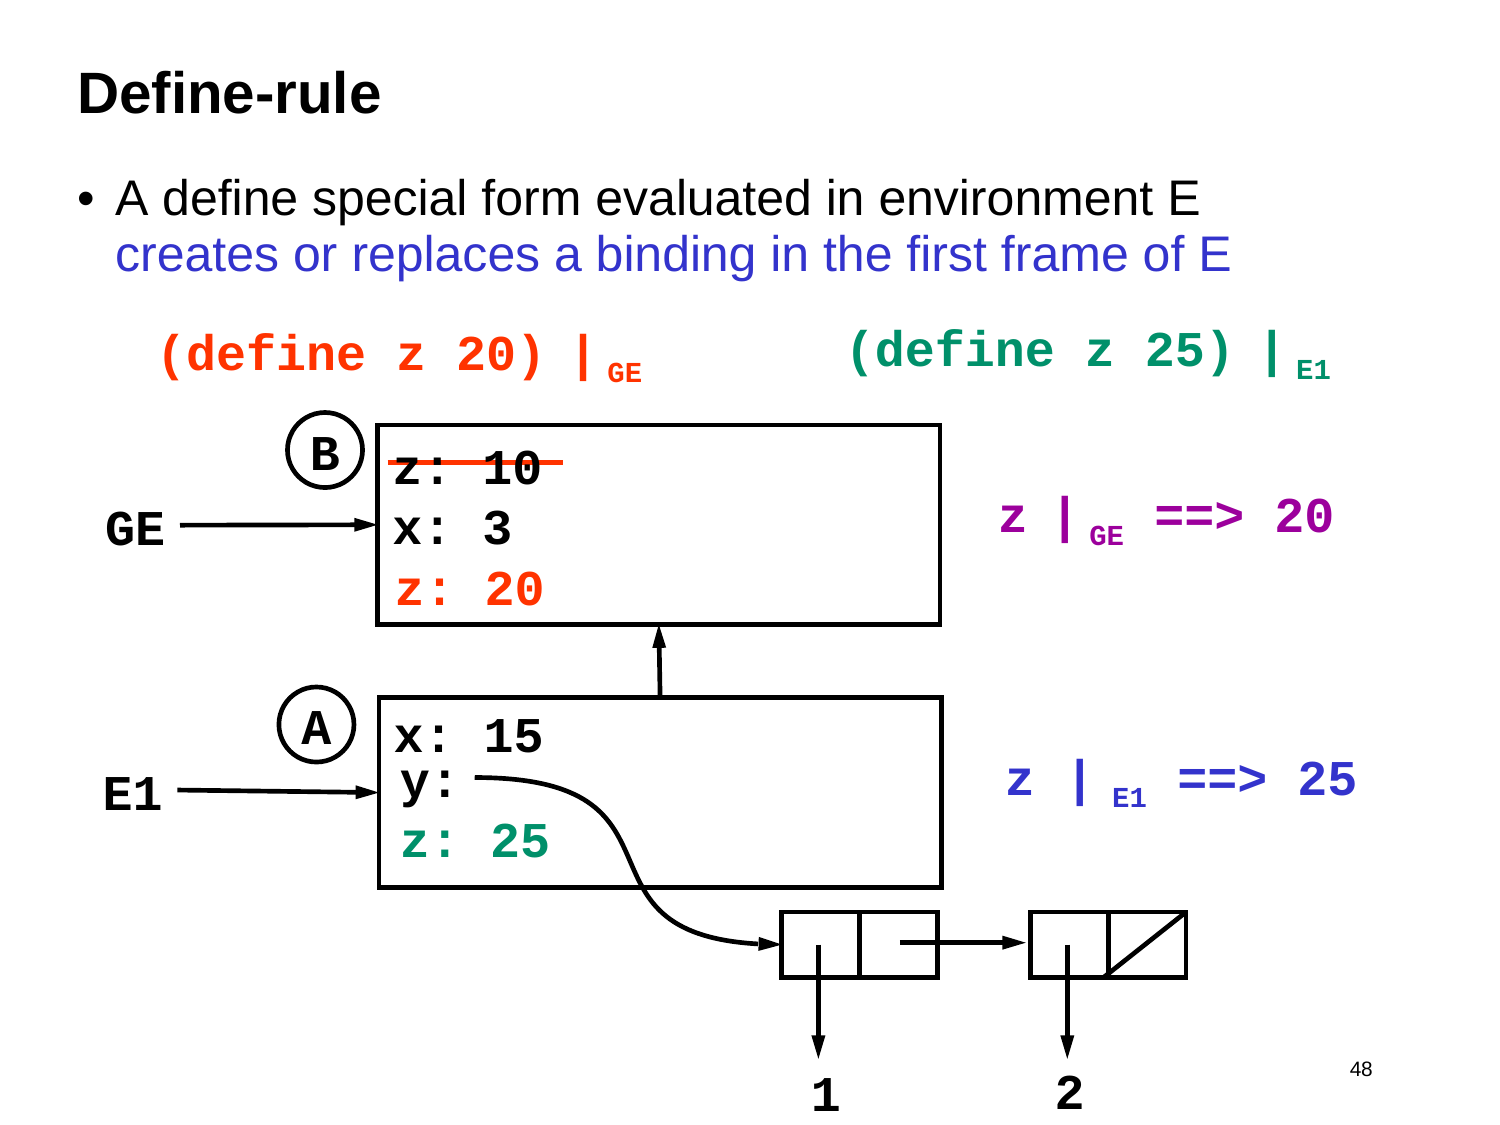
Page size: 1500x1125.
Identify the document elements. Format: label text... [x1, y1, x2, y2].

text_box E1 [87, 752, 178, 828]
text_box 2 [1021, 1058, 1118, 1121]
text_box (define z 25) | E1 [830, 309, 1347, 393]
text_box z: 10 x: 3 [377, 425, 941, 625]
list A define special form evaluated in environment E creates or replaces a binding in the first frame of E [62, 162, 1450, 301]
text_box (define z 20) | GE [141, 312, 658, 397]
text_box GE [90, 487, 181, 563]
text_box B [287, 412, 363, 488]
title Define-rule [62, 24, 1338, 162]
text_box z | E1 ==> 25 [990, 737, 1373, 822]
text_box x: 15 [378, 697, 942, 888]
text_box y: [385, 739, 475, 816]
text_box A [278, 686, 354, 763]
text_box 1 [774, 1058, 877, 1125]
text_box z | GE ==> 20 [983, 474, 1380, 559]
